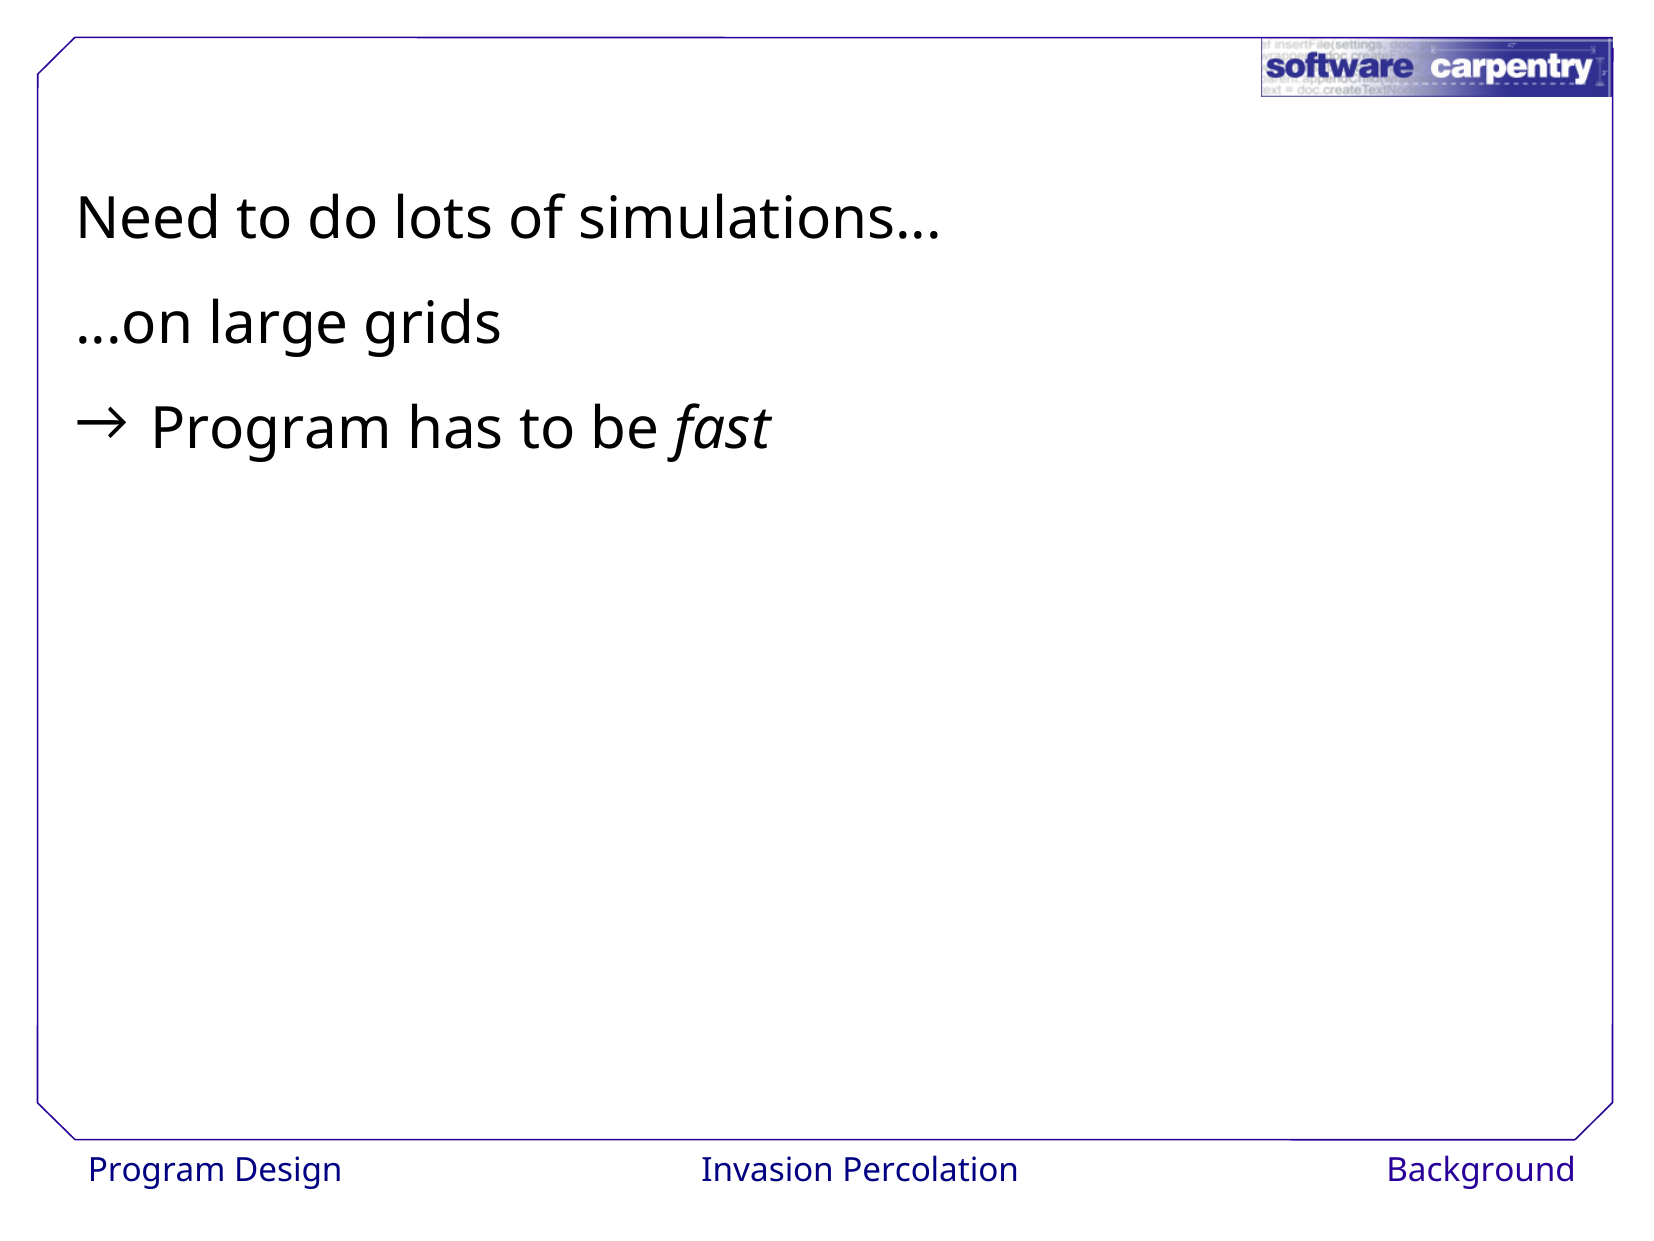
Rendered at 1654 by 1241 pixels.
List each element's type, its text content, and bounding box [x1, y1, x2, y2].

text_box Need to do lots of simulations... ...on large grids Program has to be fast [60, 138, 1107, 469]
picture [1261, 39, 1613, 97]
